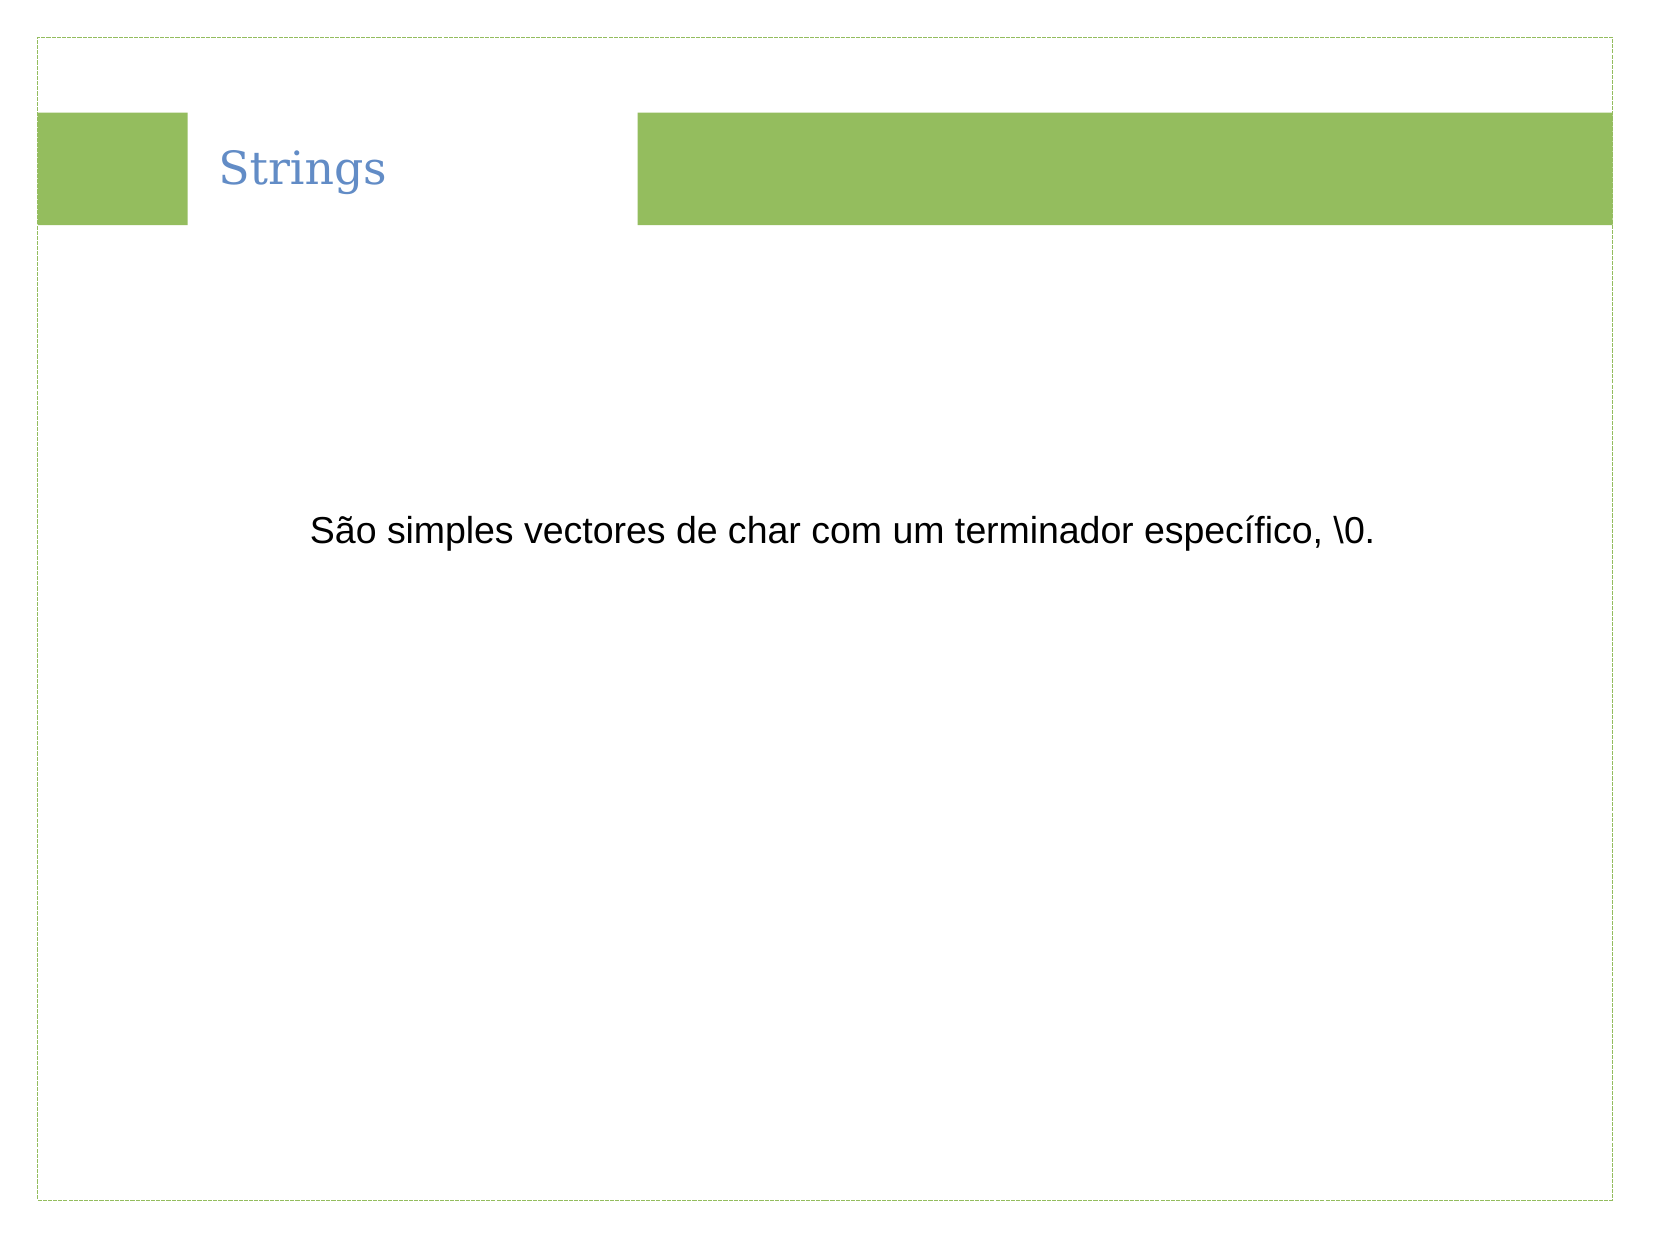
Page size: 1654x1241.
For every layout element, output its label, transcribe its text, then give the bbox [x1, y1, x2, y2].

text_box [637, 112, 1613, 226]
text_box Strings [203, 134, 402, 203]
text_box São simples vectores de char com um terminador específico, \0. [295, 501, 1392, 559]
text_box [37, 112, 188, 226]
